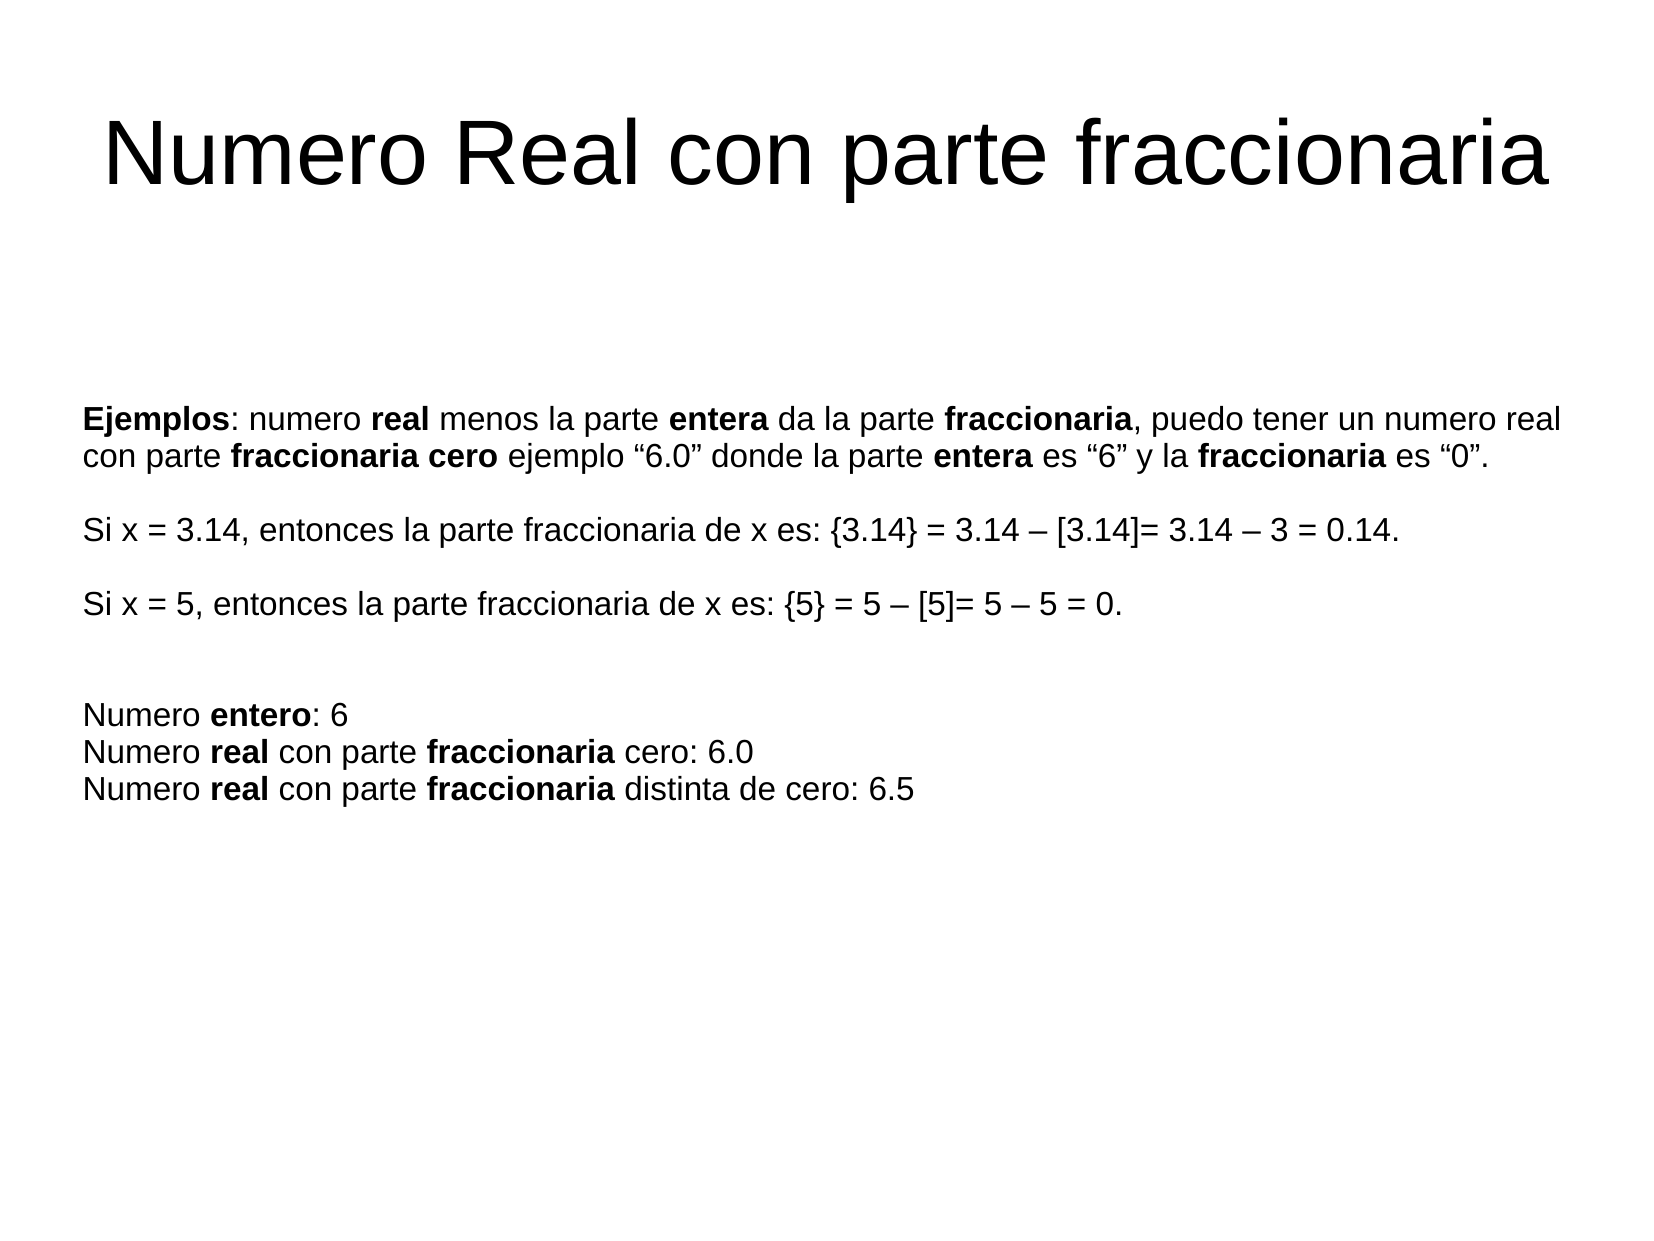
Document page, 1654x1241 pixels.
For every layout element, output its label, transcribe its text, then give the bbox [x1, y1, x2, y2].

title Numero Real con parte fraccionaria [82, 49, 1571, 257]
subtitle Ejemplos: numero real menos la parte entera da la parte fraccionaria, puedo tener un numero real con parte fraccionaria cero ejemplo “6.0” donde la parte entera es “6” y la fraccionaria es “0”. Si x = 3.14, entonces la parte fraccionaria de x es: {3.14} = 3.14 – [3.14]= 3.14 – 3 = 0.14. Si x = 5, entonces la parte fraccionaria de x es: {5} = 5 – [5]= 5 – 5 = 0. Numero entero: 6 Numero real con parte fraccionaria cero: 6.0 Numero real con parte fraccionaria distinta de cero: 6.5 [82, 290, 1571, 1109]
